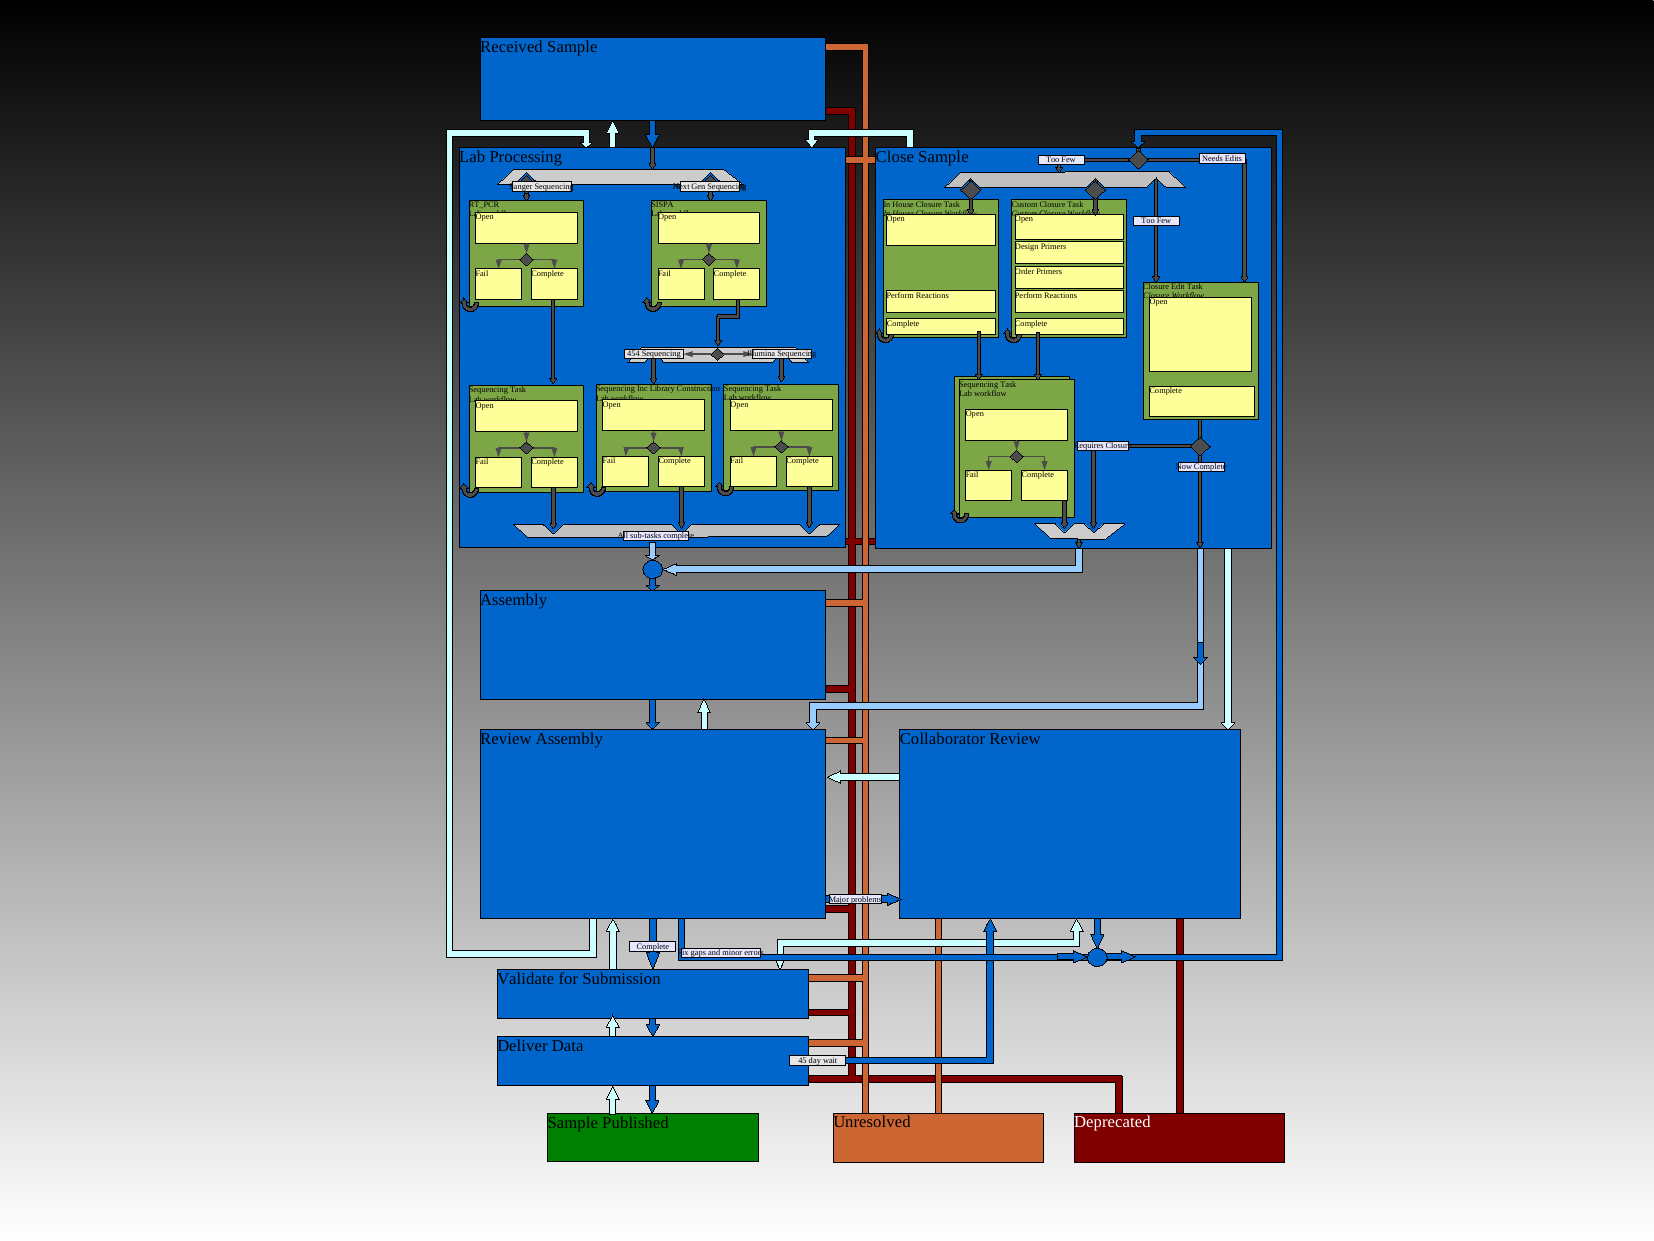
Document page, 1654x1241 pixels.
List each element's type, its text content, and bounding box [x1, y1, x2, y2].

text_box Order Primers [1015, 266, 1124, 289]
text_box Complete [658, 456, 705, 487]
text_box Open [1015, 214, 1124, 240]
text_box Fix gaps and minor errors [681, 948, 761, 958]
text_box [1061, 500, 1068, 529]
text_box Closure Edit Task Closure Workflow [1143, 282, 1259, 420]
text_box [678, 919, 685, 952]
text_box Close Sample [875, 147, 1272, 549]
text_box [649, 919, 657, 941]
text_box Fail [730, 456, 777, 487]
text_box Fail [658, 268, 705, 300]
text_box [586, 482, 606, 497]
text_box [639, 347, 798, 363]
text_box Perform Reactions [1015, 290, 1124, 313]
text_box Close Sample [973, 188, 1093, 376]
text_box [778, 359, 785, 382]
text_box Fail [475, 457, 522, 488]
text_box Close Sample [875, 334, 1200, 549]
text_box Open [602, 399, 705, 431]
text_box [707, 192, 714, 201]
text_box [1129, 420, 1211, 462]
text_box [646, 442, 661, 454]
text_box Complete [1015, 318, 1124, 335]
text_box Complete [629, 941, 676, 952]
text_box Sequencing Task Lab workflow [734, 448, 808, 491]
text_box [714, 299, 740, 346]
text_box Sequencing Task Lab workflow [723, 384, 839, 491]
text_box [550, 488, 557, 529]
text_box [519, 253, 534, 266]
text_box Sequencing Task Lab workflow [478, 449, 554, 493]
text_box [1085, 148, 1199, 169]
text_box Complete [531, 457, 578, 488]
text_box Sample Published [547, 1113, 759, 1162]
text_box Unresolved [833, 1113, 1044, 1163]
text_box [627, 359, 648, 363]
text_box Complete [531, 268, 578, 300]
text_box Deliver Data [497, 1036, 809, 1086]
text_box Open [730, 399, 833, 431]
text_box [1003, 328, 1022, 343]
text_box Review Assembly [480, 729, 826, 919]
text_box Too Few [1133, 216, 1180, 226]
text_box Custom Closure Task Custom Closure Workflow [1011, 199, 1127, 338]
text_box All sub-tasks complete [623, 531, 689, 541]
text_box [1090, 451, 1097, 529]
text_box Design Primers [1015, 241, 1124, 264]
text_box [642, 297, 662, 312]
text_box [642, 43, 1208, 894]
text_box [459, 483, 479, 498]
text_box [606, 1014, 620, 1036]
text_box [606, 1086, 620, 1115]
text_box [513, 524, 679, 538]
text_box Next Gen Sequencing [680, 181, 740, 192]
text_box Lab Processing [459, 147, 846, 548]
text_box [646, 952, 660, 969]
text_box 45 day wait [789, 1055, 846, 1066]
text_box Sequencing Task Lab workflow [469, 402, 526, 492]
text_box [549, 299, 557, 384]
text_box Complete [1149, 386, 1255, 417]
text_box [523, 192, 530, 200]
text_box Sequencing Inc Library Construction Lab workflow [596, 384, 712, 492]
text_box Open [1149, 297, 1252, 372]
text_box 454 Sequencing [624, 349, 684, 359]
text_box Sequencing Inc Library Construction Lab workflow [605, 449, 680, 492]
text_box Open [658, 212, 760, 244]
text_box [497, 120, 739, 185]
text_box [606, 120, 620, 148]
text_box [1010, 450, 1024, 463]
text_box [774, 441, 789, 453]
text_box [646, 1018, 660, 1037]
text_box [678, 129, 1283, 1113]
text_box Open [475, 400, 578, 432]
text_box [702, 254, 716, 266]
text_box [950, 331, 1070, 523]
text_box Major problems [829, 894, 882, 904]
text_box [697, 698, 711, 729]
text_box [944, 165, 1186, 216]
text_box [875, 328, 894, 343]
text_box Perform Reactions [886, 290, 996, 313]
text_box RT_PCR Lab workflow [469, 200, 584, 307]
text_box [459, 297, 479, 312]
text_box [684, 524, 840, 538]
text_box Collaborator Review [899, 729, 1241, 919]
text_box [645, 1086, 659, 1114]
text_box [446, 129, 597, 958]
text_box [1152, 226, 1160, 282]
text_box Fail [965, 470, 1012, 501]
text_box Complete [886, 318, 996, 335]
text_box [1241, 159, 1248, 282]
text_box Open [886, 214, 996, 246]
text_box Lab Processing [459, 147, 651, 302]
text_box [1221, 549, 1235, 729]
text_box Sanger Sequencing [512, 181, 572, 192]
text_box [519, 442, 534, 454]
text_box [650, 359, 657, 384]
text_box Validate for Submission [497, 969, 809, 1019]
text_box SISPA Lab workflow [651, 200, 767, 307]
text_box [606, 919, 620, 969]
text_box Too Few [1038, 155, 1085, 165]
text_box Complete [786, 456, 833, 487]
text_box [715, 482, 734, 496]
text_box Deprecated [1074, 1113, 1285, 1163]
text_box Close Sample [1040, 181, 1198, 444]
text_box [646, 700, 660, 729]
text_box Fail [475, 268, 522, 300]
text_box Fail [602, 456, 649, 487]
text_box Needs Edits [1199, 153, 1246, 164]
text_box Illumina Sequencing [752, 349, 812, 359]
text_box [678, 487, 685, 529]
text_box RT_PCR Lab workflow [469, 216, 553, 307]
text_box [806, 487, 813, 528]
text_box Sequencing Task Lab workflow [469, 385, 584, 493]
text_box [882, 893, 902, 906]
text_box Open [965, 409, 1068, 441]
text_box Now Complete [1178, 462, 1225, 472]
text_box Assembly [480, 590, 826, 700]
text_box Requires Closure [1077, 441, 1129, 451]
text_box Complete [713, 268, 760, 300]
text_box Open [475, 212, 578, 244]
text_box [789, 359, 809, 363]
text_box Received Sample [480, 37, 826, 121]
text_box Close Sample [1061, 162, 1243, 282]
text_box In House Closure Task In House Closure Workflow [883, 199, 999, 338]
text_box Sequencing Task Lab workflow [959, 379, 1075, 518]
text_box Complete [1021, 470, 1068, 501]
